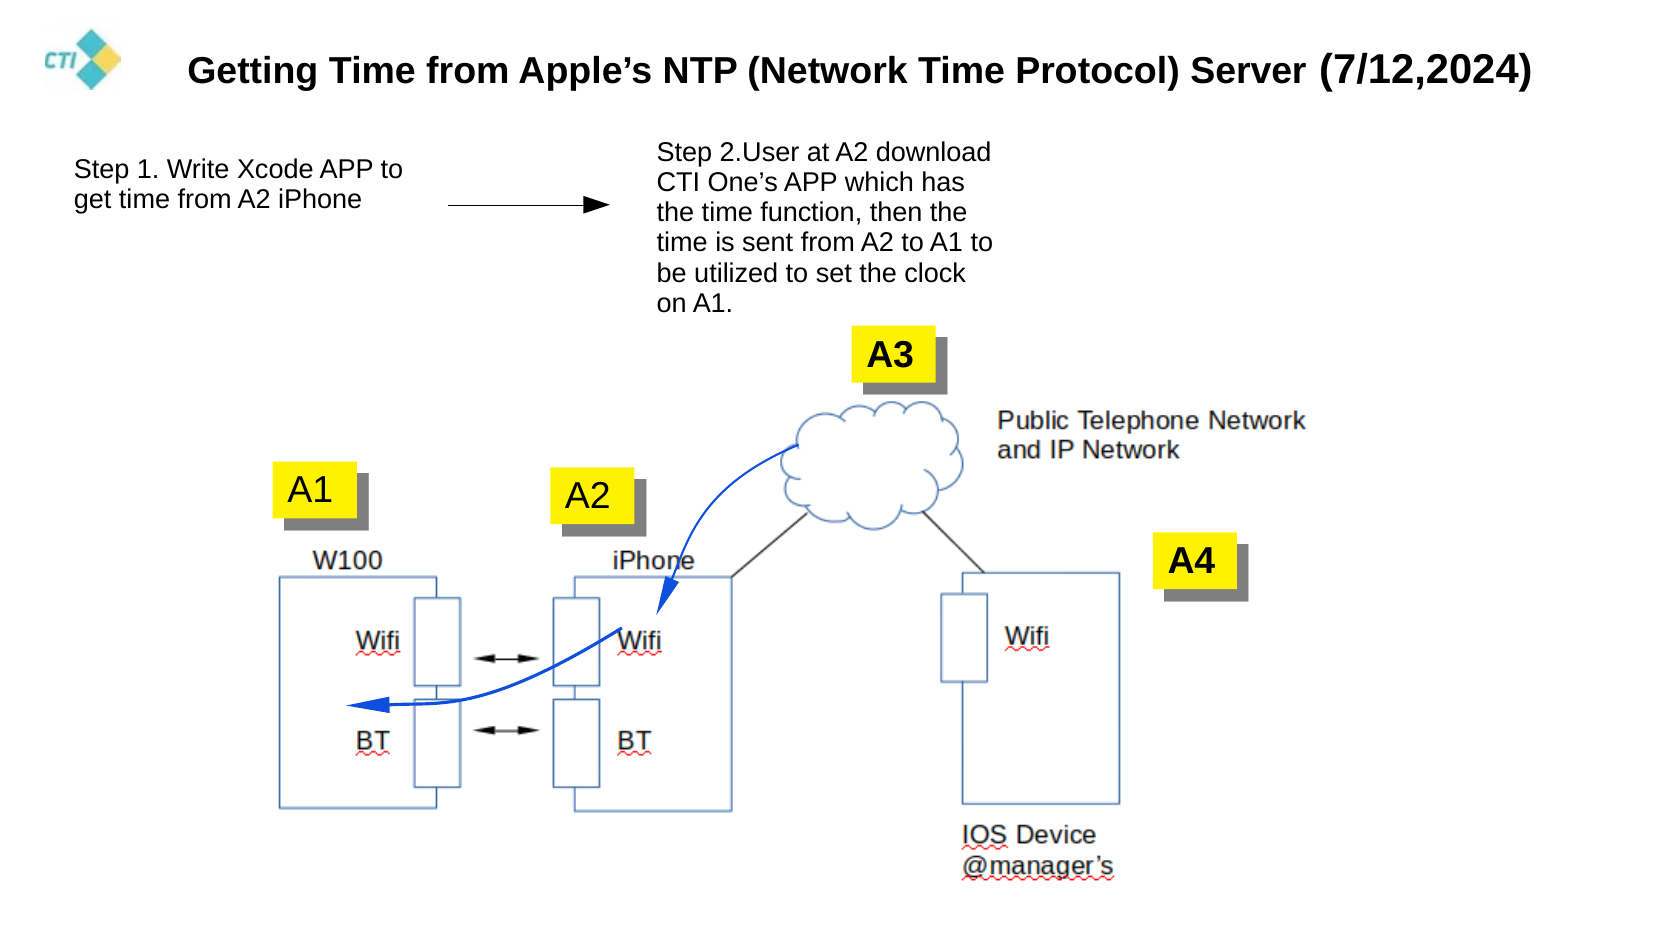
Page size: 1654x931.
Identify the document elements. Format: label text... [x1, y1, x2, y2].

text_box A4 [1152, 532, 1237, 590]
text_box Step 2.User at A2 download CTI One’s APP which has the time function, then the time is sent from A2 to A1 to be utilized to set the clock on A1. [641, 129, 1016, 326]
text_box A1 [272, 461, 357, 519]
text_box Step 1. Write Xcode APP to get time from A2 iPhone [59, 146, 433, 253]
picture [256, 397, 1319, 896]
title Getting Time from Apple’s NTP (Network Time Protocol) Server (7/12,2024) [127, 0, 1616, 147]
text_box A2 [550, 467, 635, 525]
text_box A3 [851, 325, 936, 383]
picture [45, 18, 121, 91]
